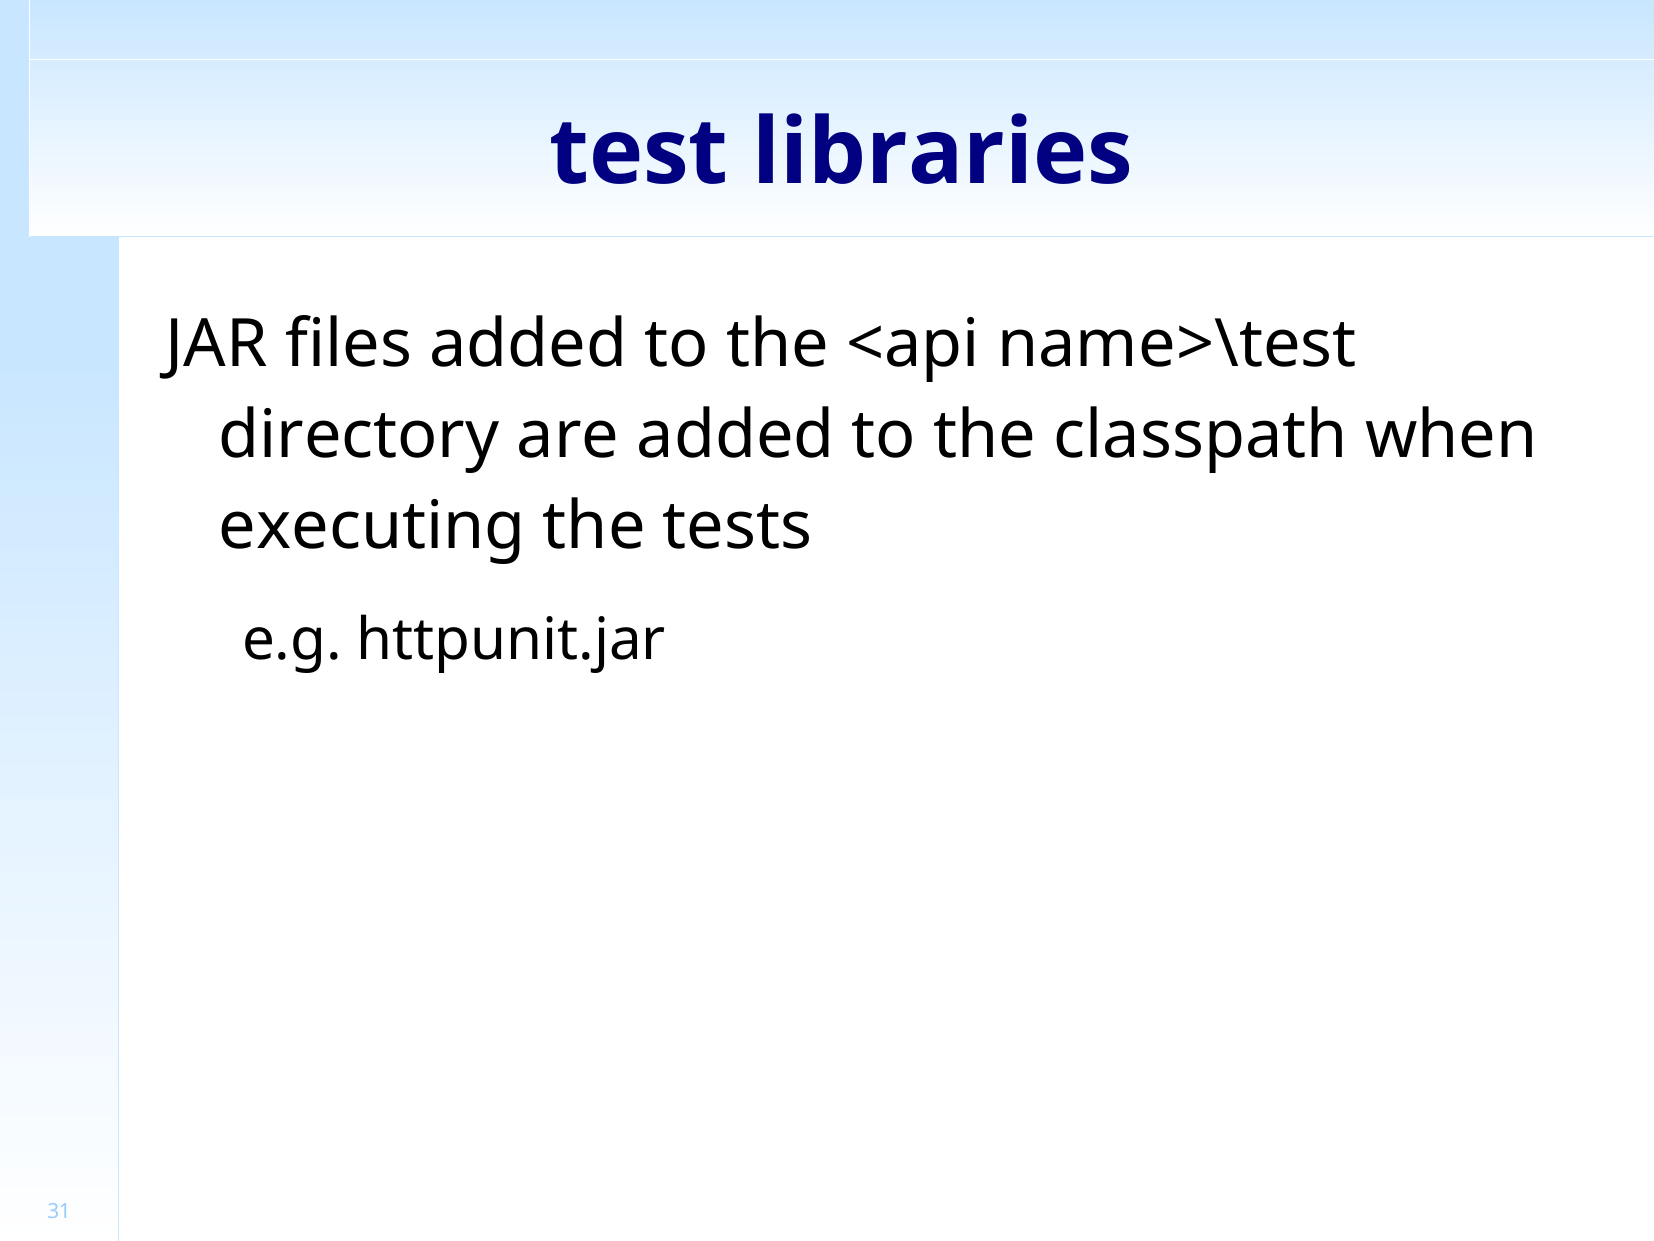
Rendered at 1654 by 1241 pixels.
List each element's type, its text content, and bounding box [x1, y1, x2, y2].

title test libraries [29, 59, 1654, 237]
list JAR files added to the <api name>\test directory are added to the classpath when executing the tests e.g. httpunit.jar [147, 295, 1625, 1182]
